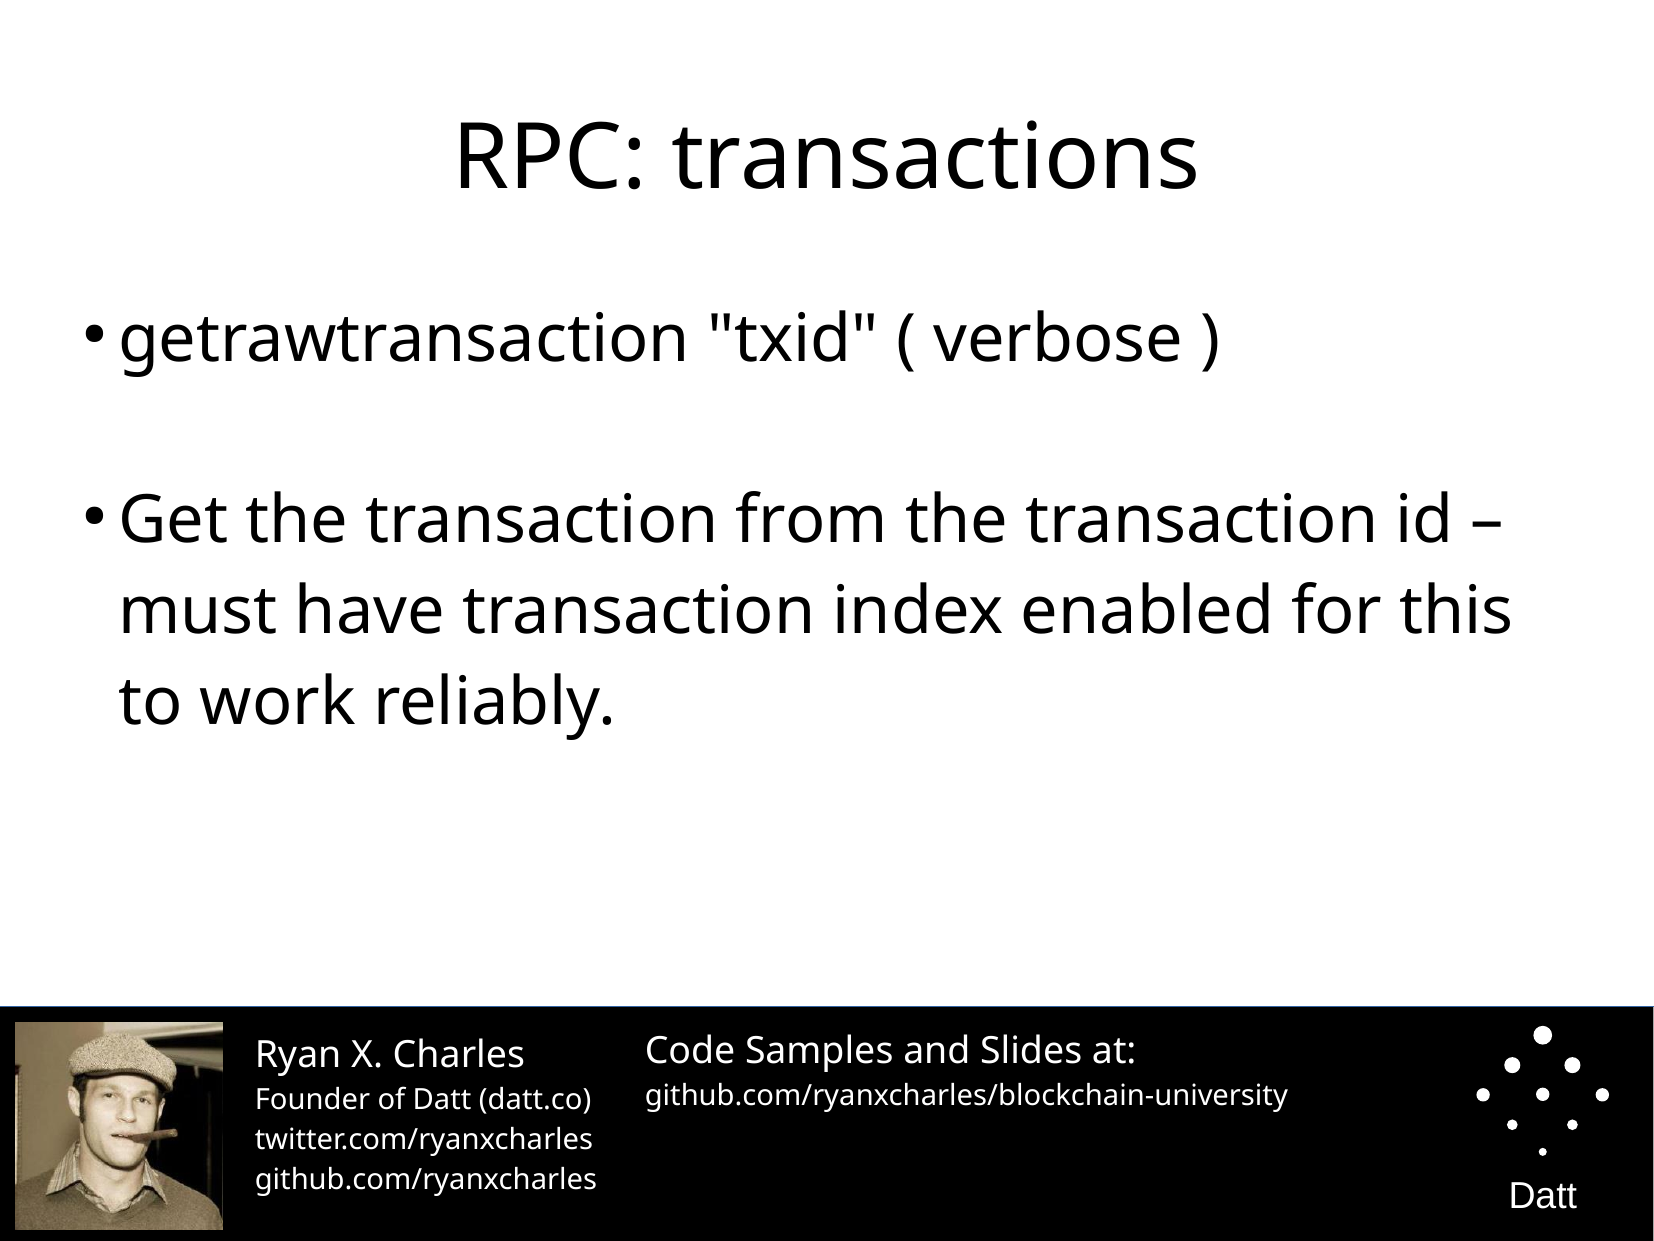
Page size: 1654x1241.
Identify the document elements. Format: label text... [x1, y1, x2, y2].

title RPC: transactions [82, 49, 1571, 257]
text_box Code Samples and Slides at: github.com/ryanxcharles/blockchain-university [630, 1015, 1403, 1156]
subtitle getrawtransaction "txid" ( verbose ) Get the transaction from the transaction id – must have transaction index enabled for this to work reliably. [82, 290, 1571, 1006]
text_box [0, 1006, 1654, 1241]
text_box Datt [1452, 1167, 1633, 1241]
text_box Ryan X. Charles Founder of Datt (datt.co) twitter.com/ryanxcharles github.com/ryanxcharles [240, 1020, 976, 1241]
picture [15, 1022, 223, 1231]
picture [1475, 1023, 1611, 1159]
